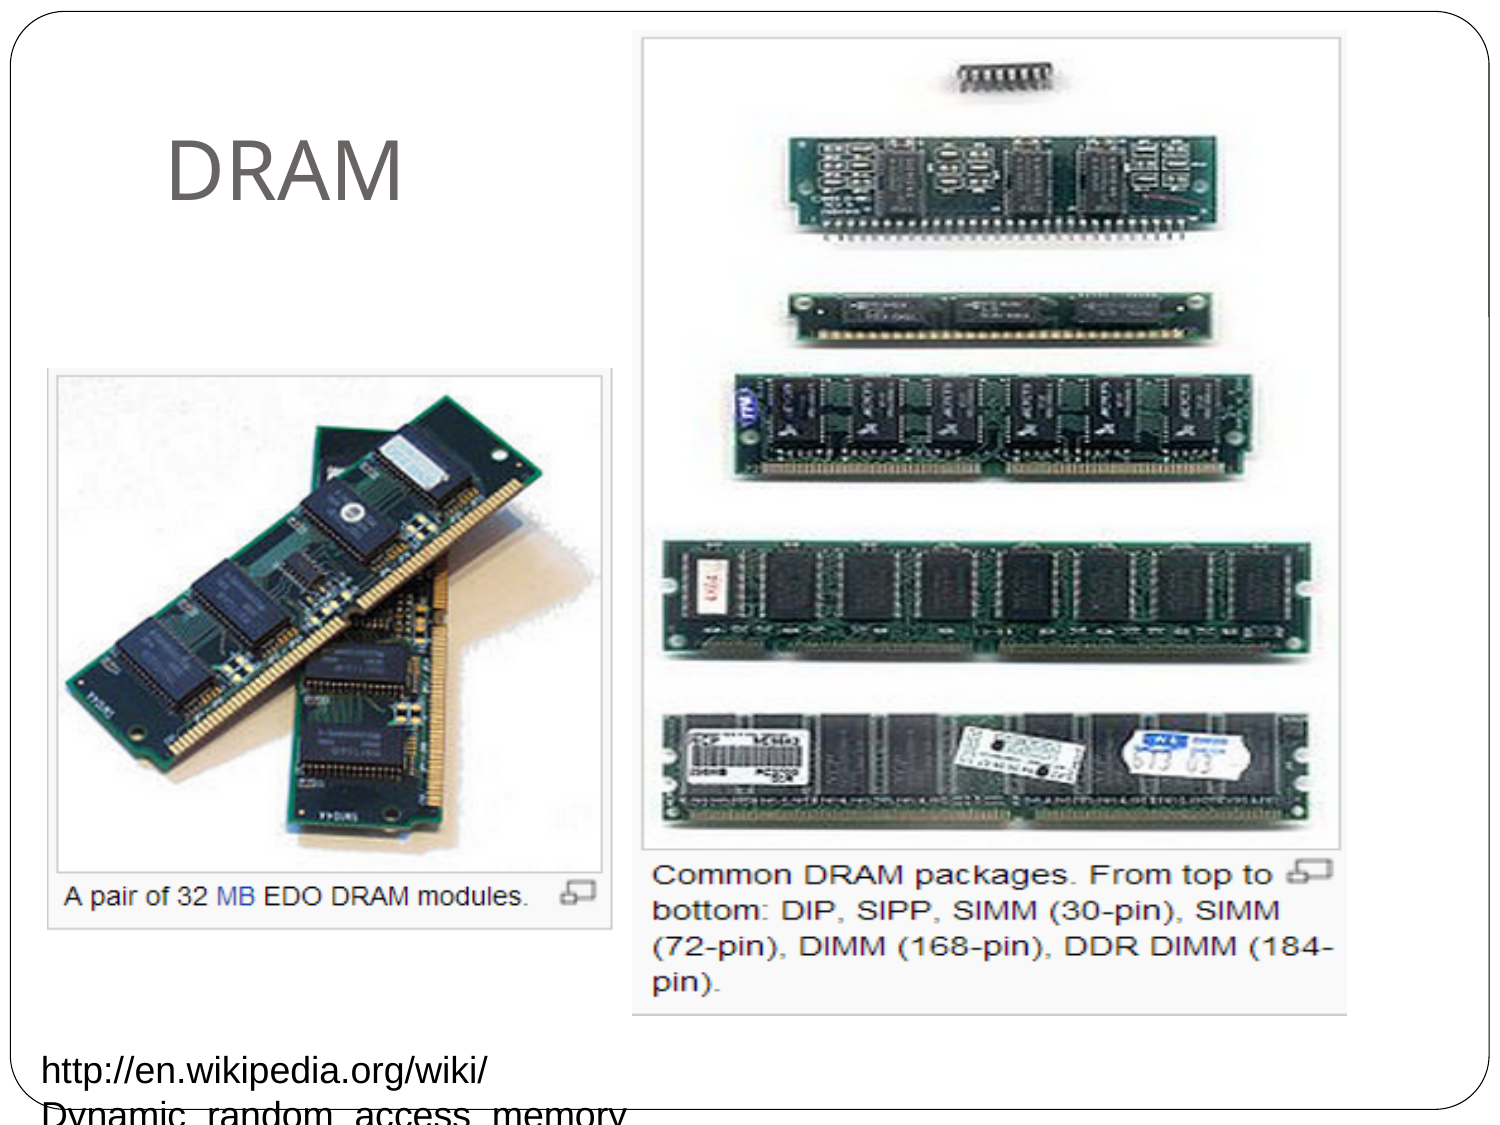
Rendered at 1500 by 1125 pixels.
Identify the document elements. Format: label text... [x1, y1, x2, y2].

text_box http://en.wikipedia.org/wiki/Dynamic_random_access_memory [25, 1038, 1087, 1099]
picture [47, 368, 615, 934]
picture [632, 30, 1347, 1016]
title DRAM [150, 9, 1426, 233]
